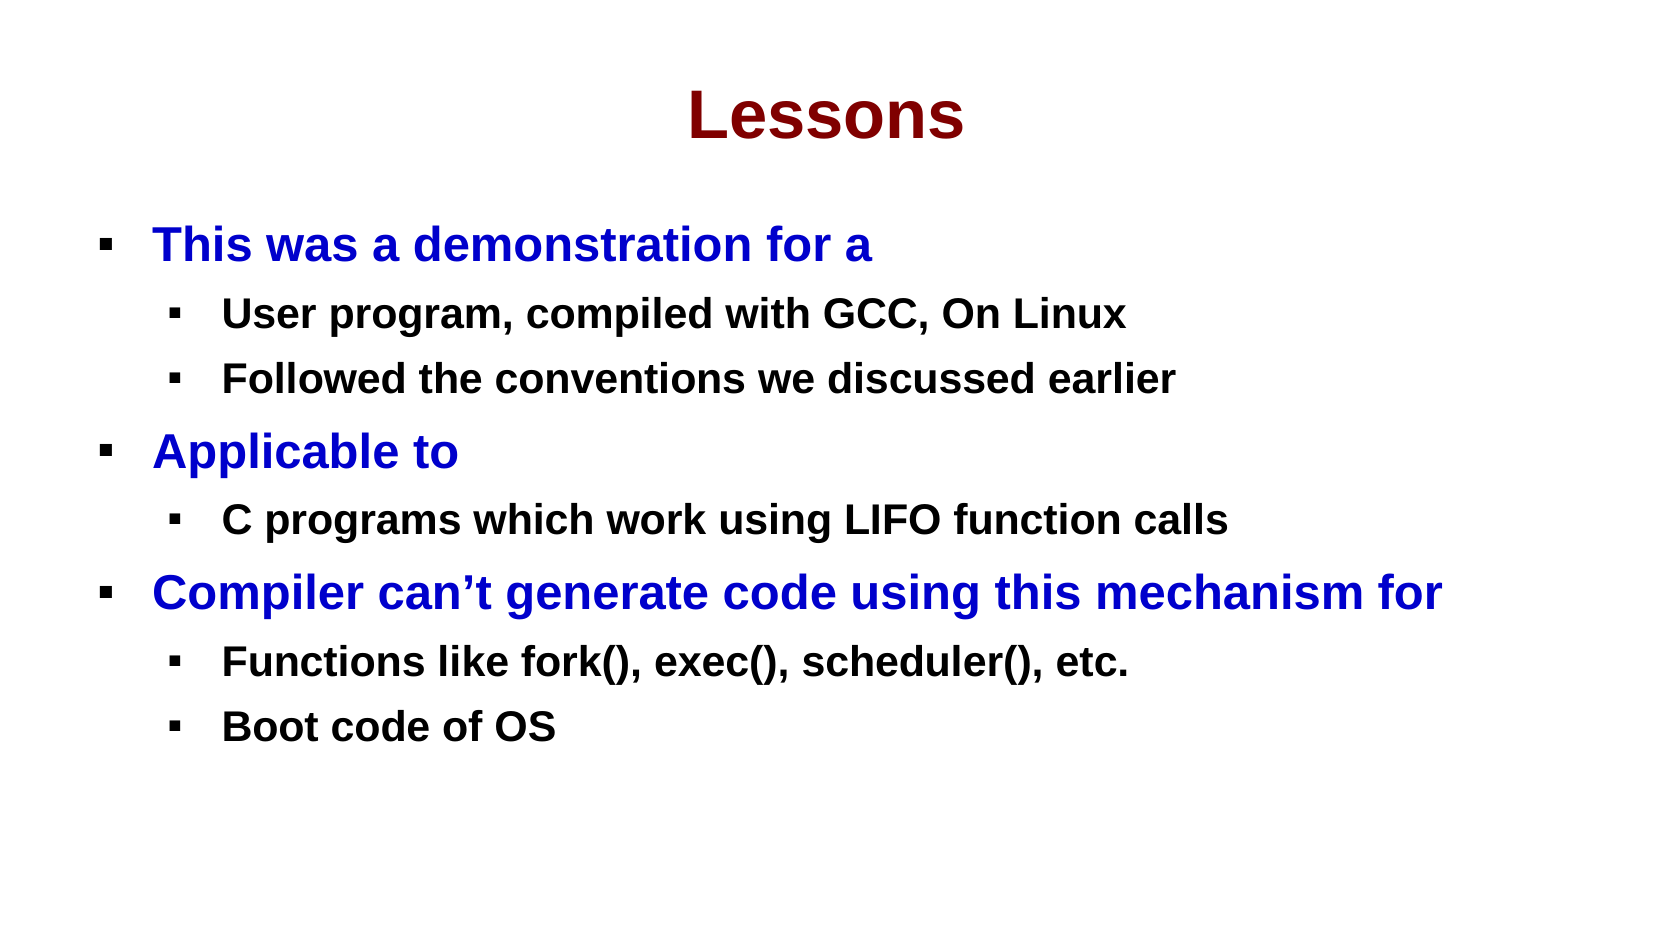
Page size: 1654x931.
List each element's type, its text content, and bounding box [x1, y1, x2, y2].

list This was a demonstration for a User program, compiled with GCC, On Linux Followed the conventions we discussed earlier Applicable to C programs which work using LIFO function calls Compiler can’t generate code using this mechanism for Functions like fork(), exec(), scheduler(), etc. Boot code of OS [82, 217, 1571, 758]
title Lessons [82, 37, 1571, 193]
